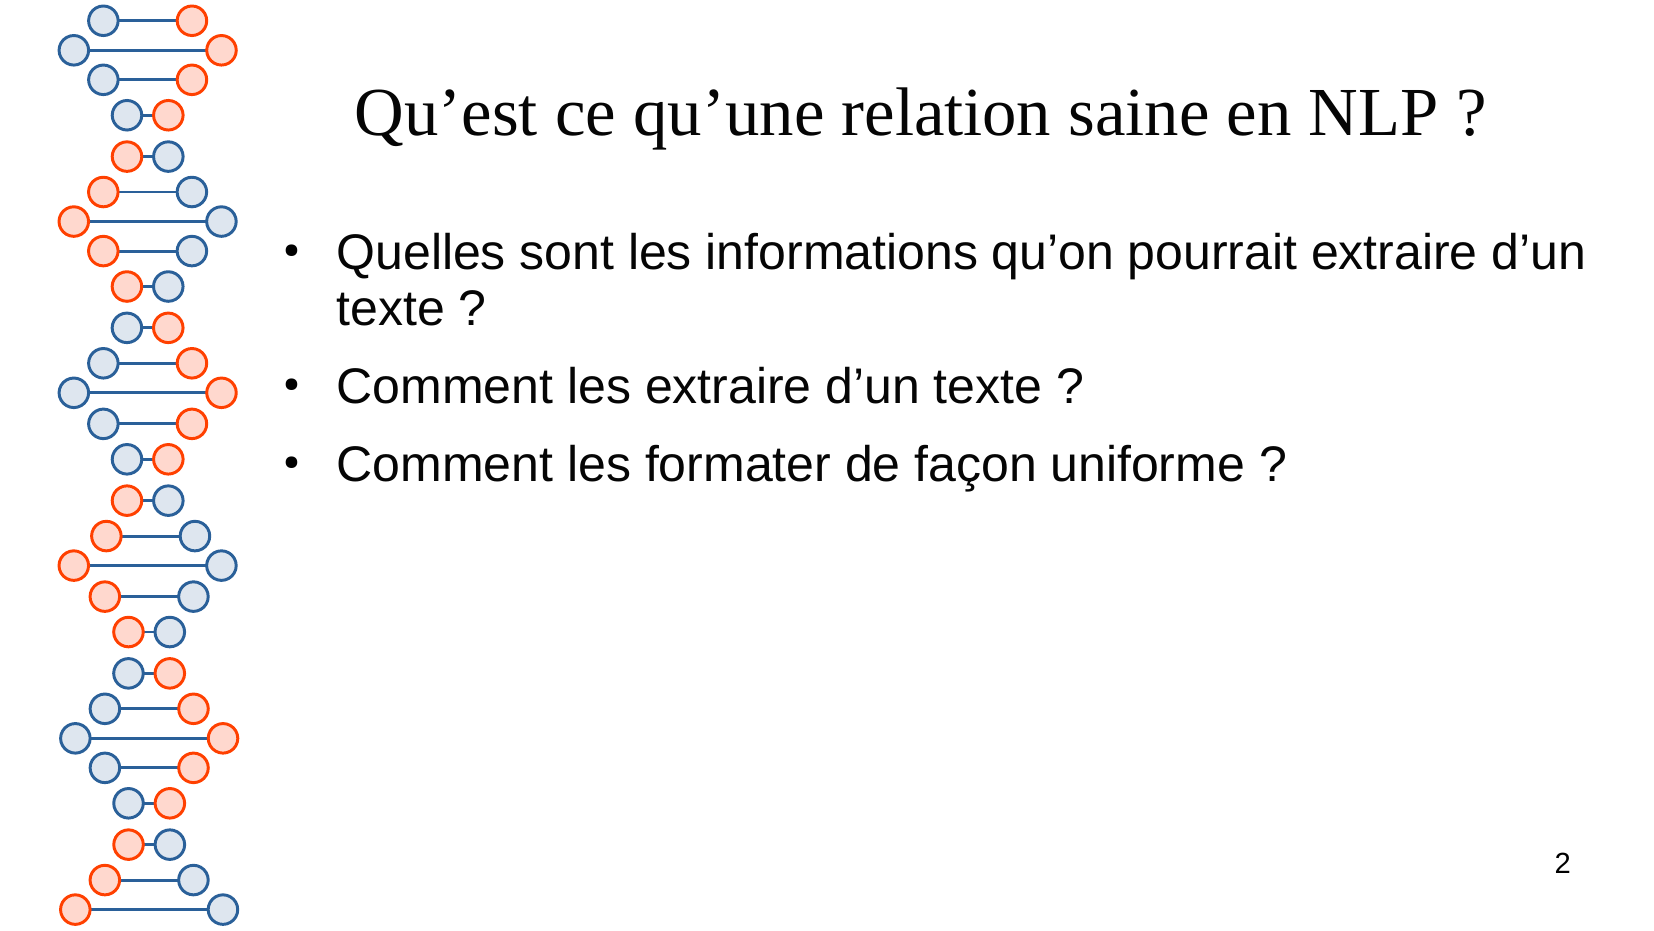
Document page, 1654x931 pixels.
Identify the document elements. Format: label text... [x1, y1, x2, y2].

list Quelles sont les informations qu’on pourrait extraire d’un texte ? Comment les extraire d’un texte ? Comment les formater de façon uniforme ? [265, 224, 1595, 764]
title Qu’est ce qu’une relation saine en NLP ? [265, 35, 1595, 189]
